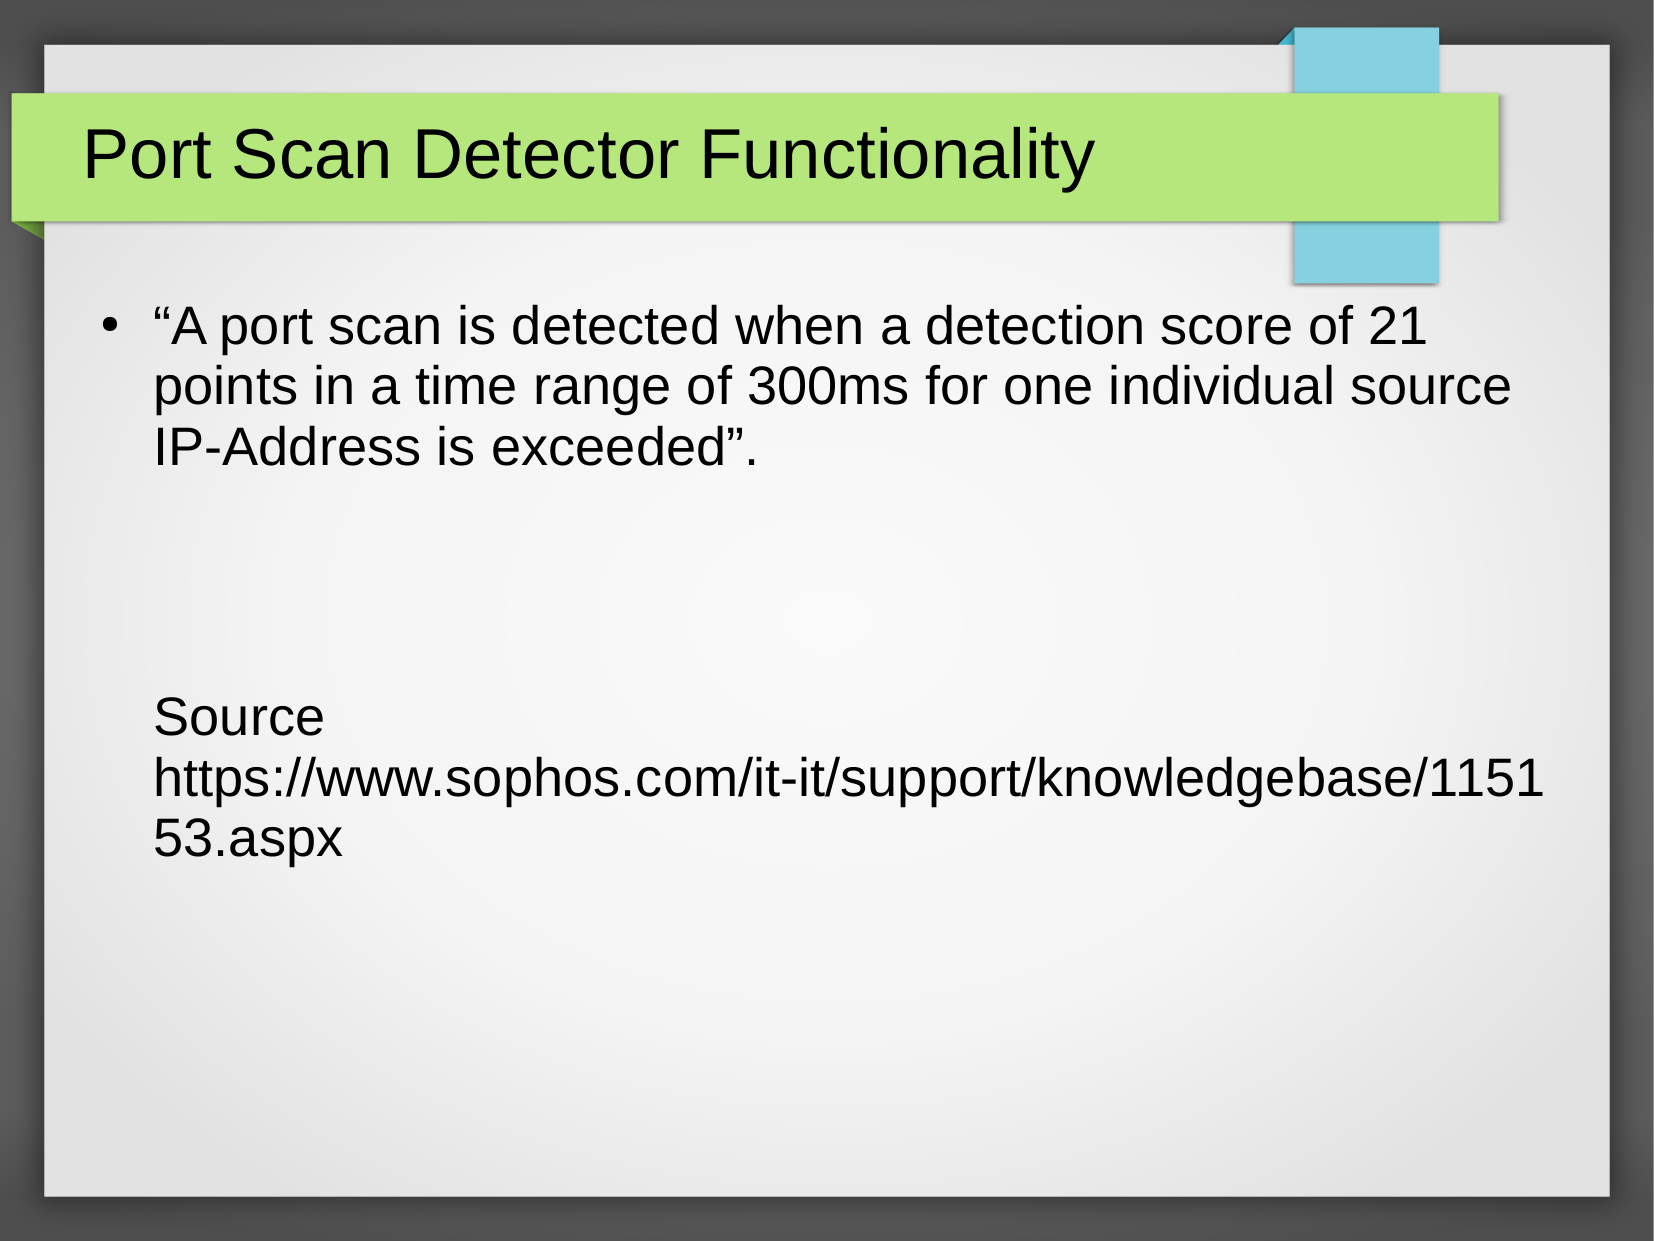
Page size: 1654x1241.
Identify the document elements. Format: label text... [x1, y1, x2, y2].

title Port Scan Detector Functionality [82, 94, 1264, 213]
list “A port scan is detected when a detection score of 21 points in a time range of 300ms for one individual source IP-Address is exceeded”. Source https://www.sophos.com/it-it/support/knowledgebase/115153.aspx [82, 295, 1571, 1015]
picture [0, 0, 1654, 1241]
